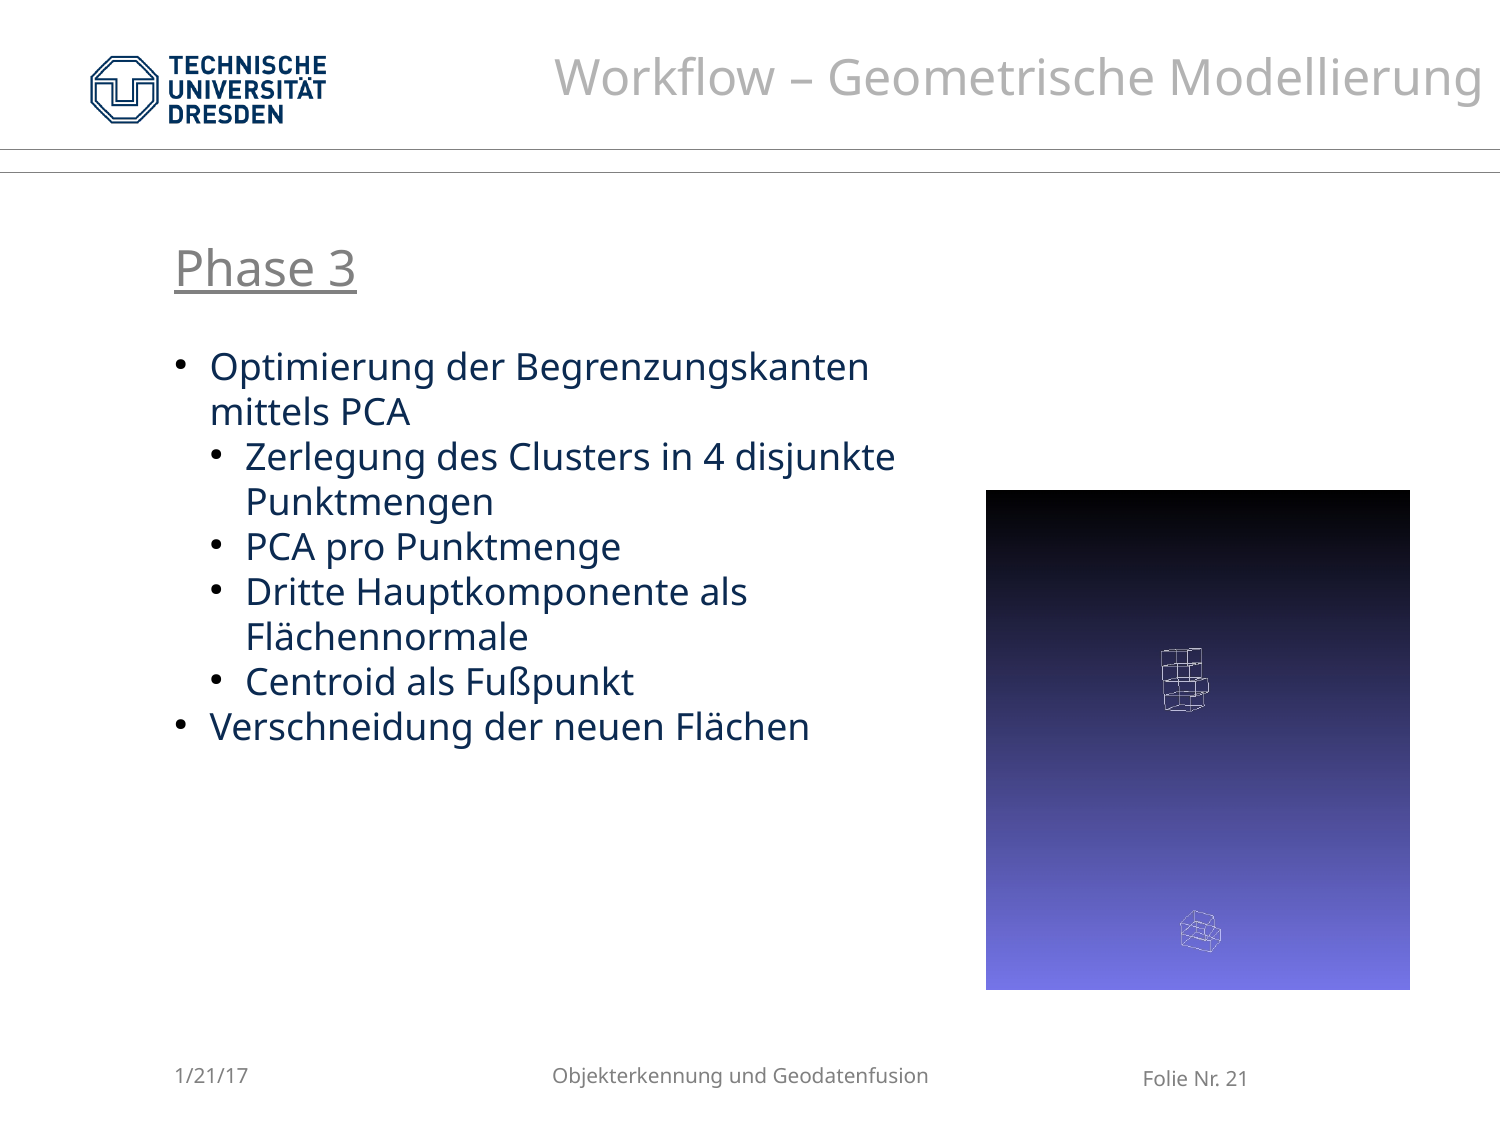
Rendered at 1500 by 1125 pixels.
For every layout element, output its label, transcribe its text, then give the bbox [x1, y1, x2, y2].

picture [90, 54, 326, 124]
text_box Workflow – Geometrische Modellierung [479, 37, 1500, 172]
text_box Phase 3 [159, 172, 1500, 360]
picture [986, 490, 1410, 990]
text_box 1/21/17 [159, 1045, 509, 1106]
text_box Optimierung der Begrenzungskanten mittels PCA Zerlegung des Clusters in 4 disjunkte Punktmengen PCA pro Punktmenge Dritte Hauptkomponente als Flächennormale Centroid als Fußpunkt Verschneidung der neuen Flächen [159, 290, 930, 976]
